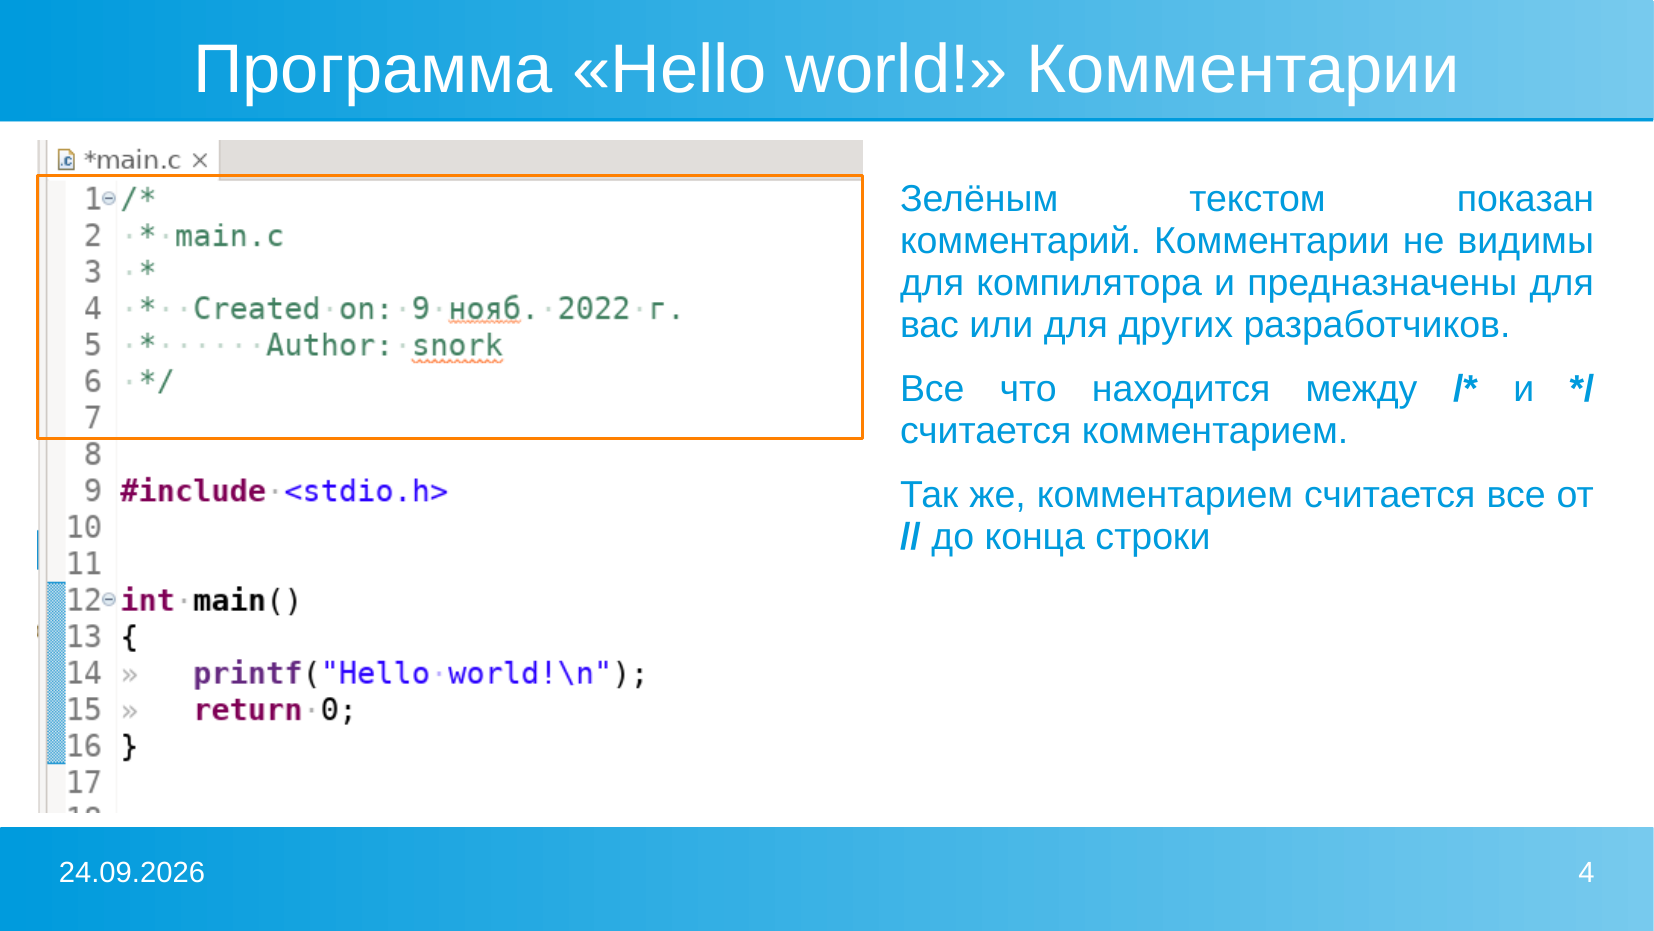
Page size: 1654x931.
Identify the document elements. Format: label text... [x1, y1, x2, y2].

picture [39, 177, 861, 437]
picture [37, 140, 863, 174]
list Зелёным текстом показан комментарий. Комментарии не видимы для компилятора и предназначены для вас или для других разработчиков. Все что находится между /* и */ считается комментарием. Так же, комментарием считается все от // до конца строки [900, 177, 1595, 768]
picture [37, 440, 863, 813]
title Программа «Hello world!» Комментарии [59, 29, 1595, 108]
